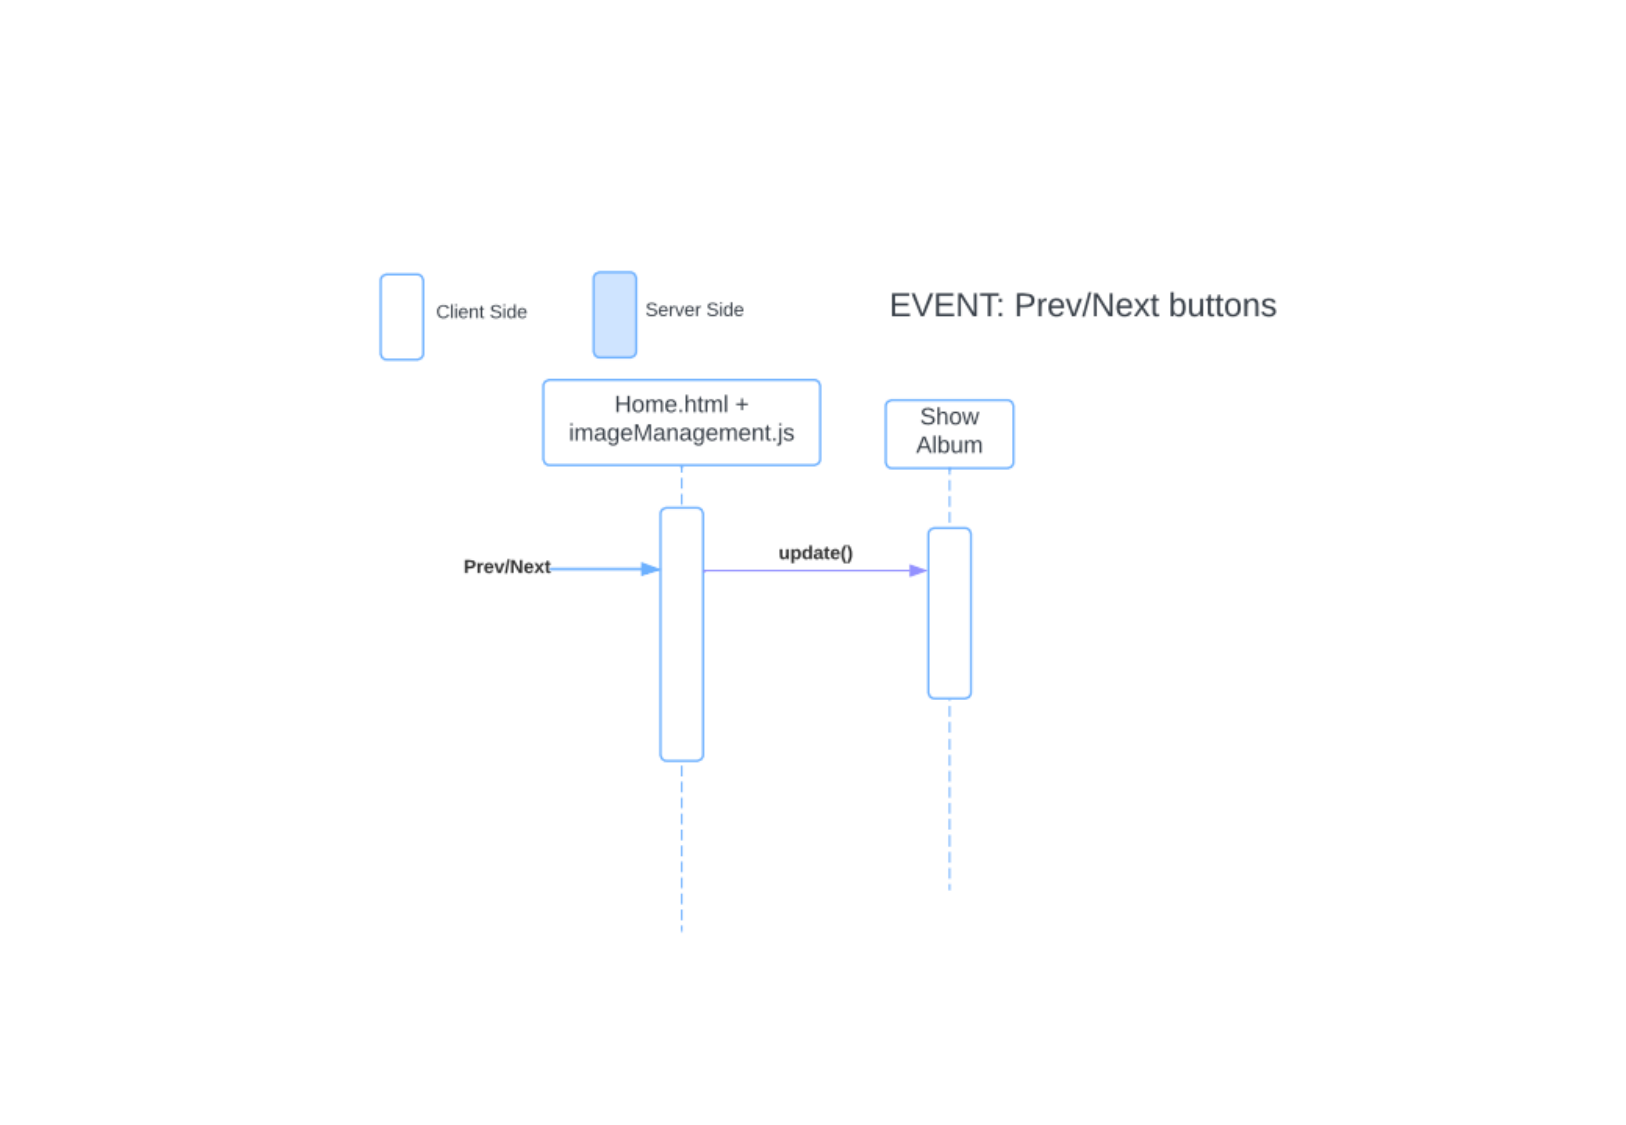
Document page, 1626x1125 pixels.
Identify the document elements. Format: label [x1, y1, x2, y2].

picture [112, 149, 1488, 988]
